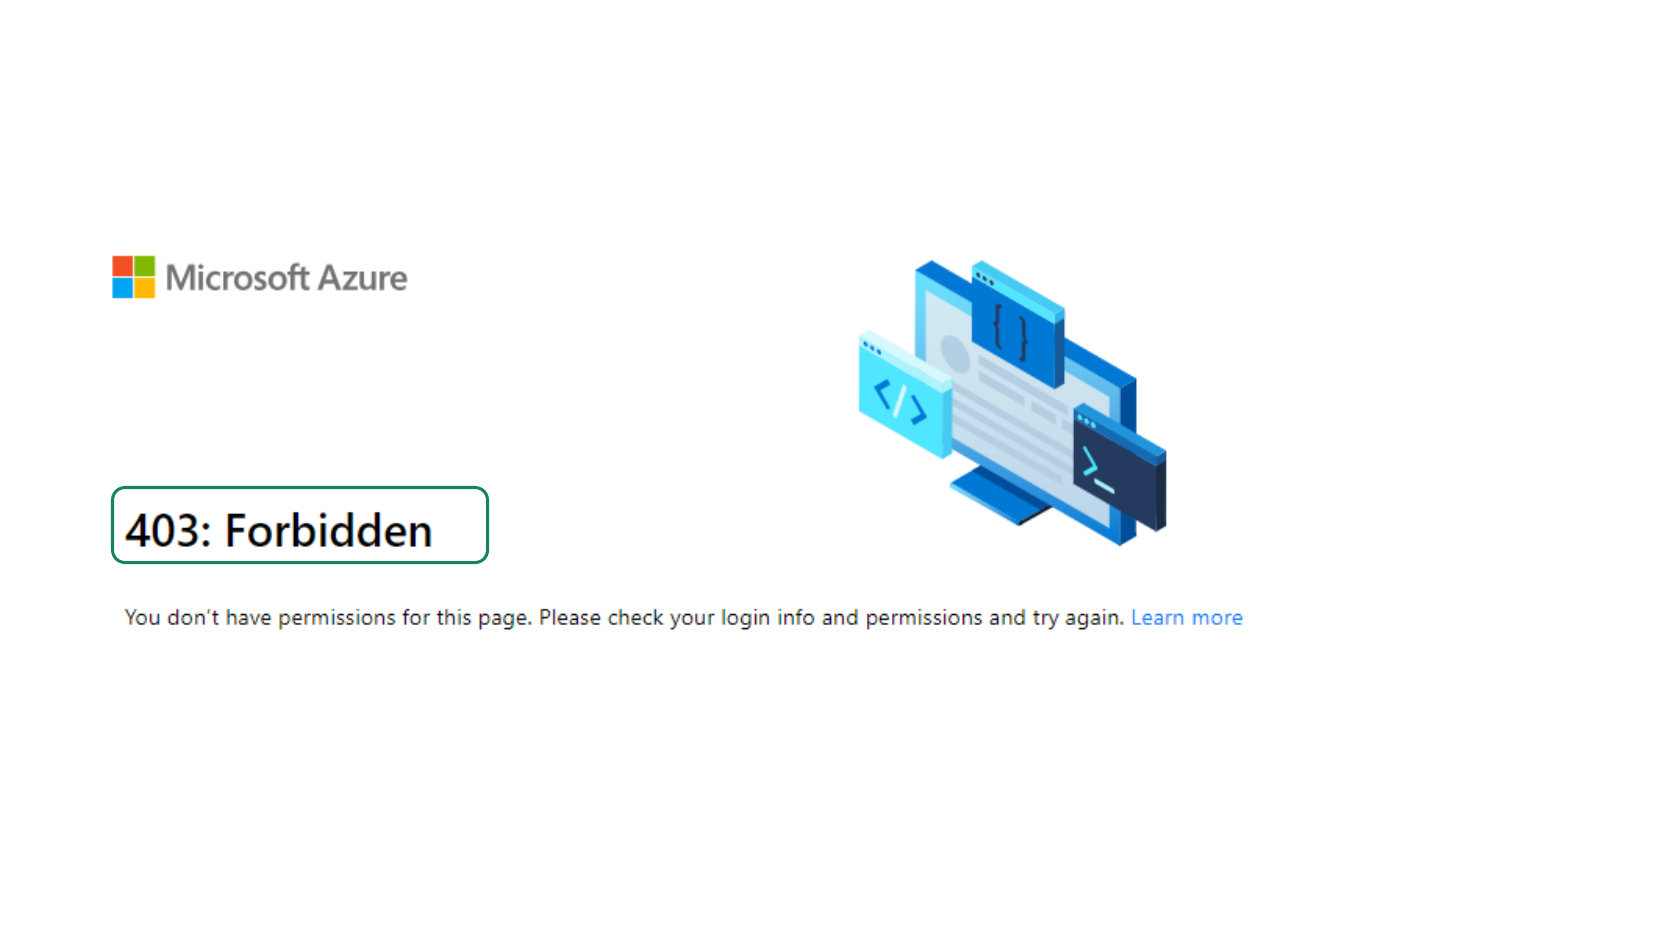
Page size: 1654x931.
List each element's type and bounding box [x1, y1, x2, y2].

picture [72, 189, 1313, 676]
